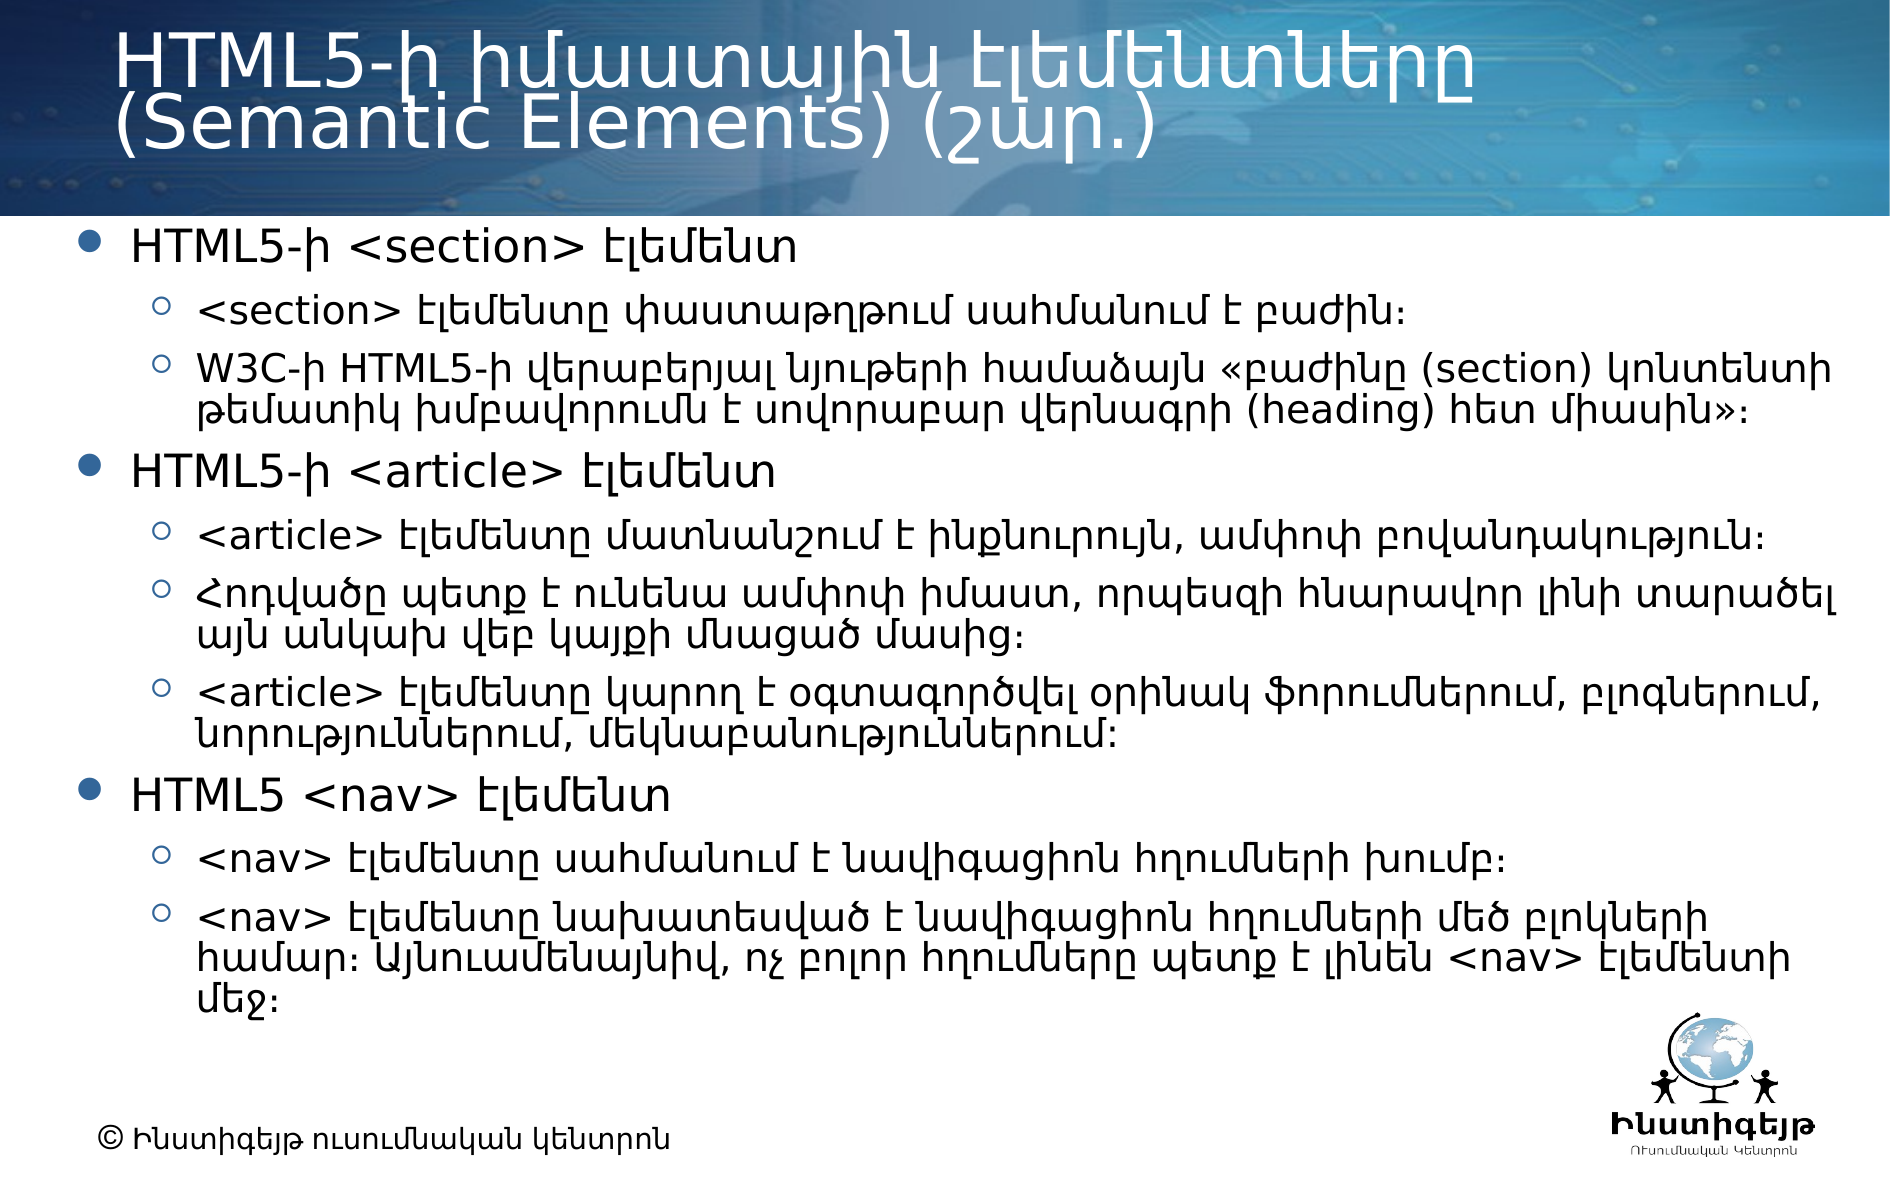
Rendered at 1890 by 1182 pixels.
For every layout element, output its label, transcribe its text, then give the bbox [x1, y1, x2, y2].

picture [1612, 1046, 1815, 1157]
text_box HTML5-ի իմաստային էլեմենտները (Semantic Elements) (շար.) [112, 37, 1801, 43]
picture [0, 0, 1890, 216]
list HTML5-ի <section> էլեմենտ <section> էլեմենտը փաստաթղթում սահմանում է բաժին։ W3C-ի HTML5-ի վերաբերյալ նյութերի համաձայն «բաժինը (section) կոնտենտի թեմատիկ խմբավորումն է սովորաբար վերնագրի (heading) հետ միասին»։ HTML5-ի <article> էլեմենտ <article> էլեմենտը մատնանշում է ինքնուրույն, ամփոփ բովանդակություն։ Հոդվածը պետք է ունենա ամփոփ իմաստ, որպեսզի հնարավոր լինի տարածել այն անկախ վեբ կայքի մնացած մասից։ <article> էլեմենտը կարող է օգտագործվել օրինակ ֆորումներում, բլոգներում, նորություններում, մեկնաբանություններում: HTML5 <nav> էլեմենտ <nav> էլեմենտը սահմանում է նավիգացիոն հղումների խումբ։ <nav> էլեմենտը նախատեսված է նավիգացիոն հղումների մեծ բլոկների համար։ Այնուամենայնիվ, ոչ բոլոր հղումները պետք է լինեն <nav> էլեմենտի մեջ։ [75, 224, 1838, 252]
